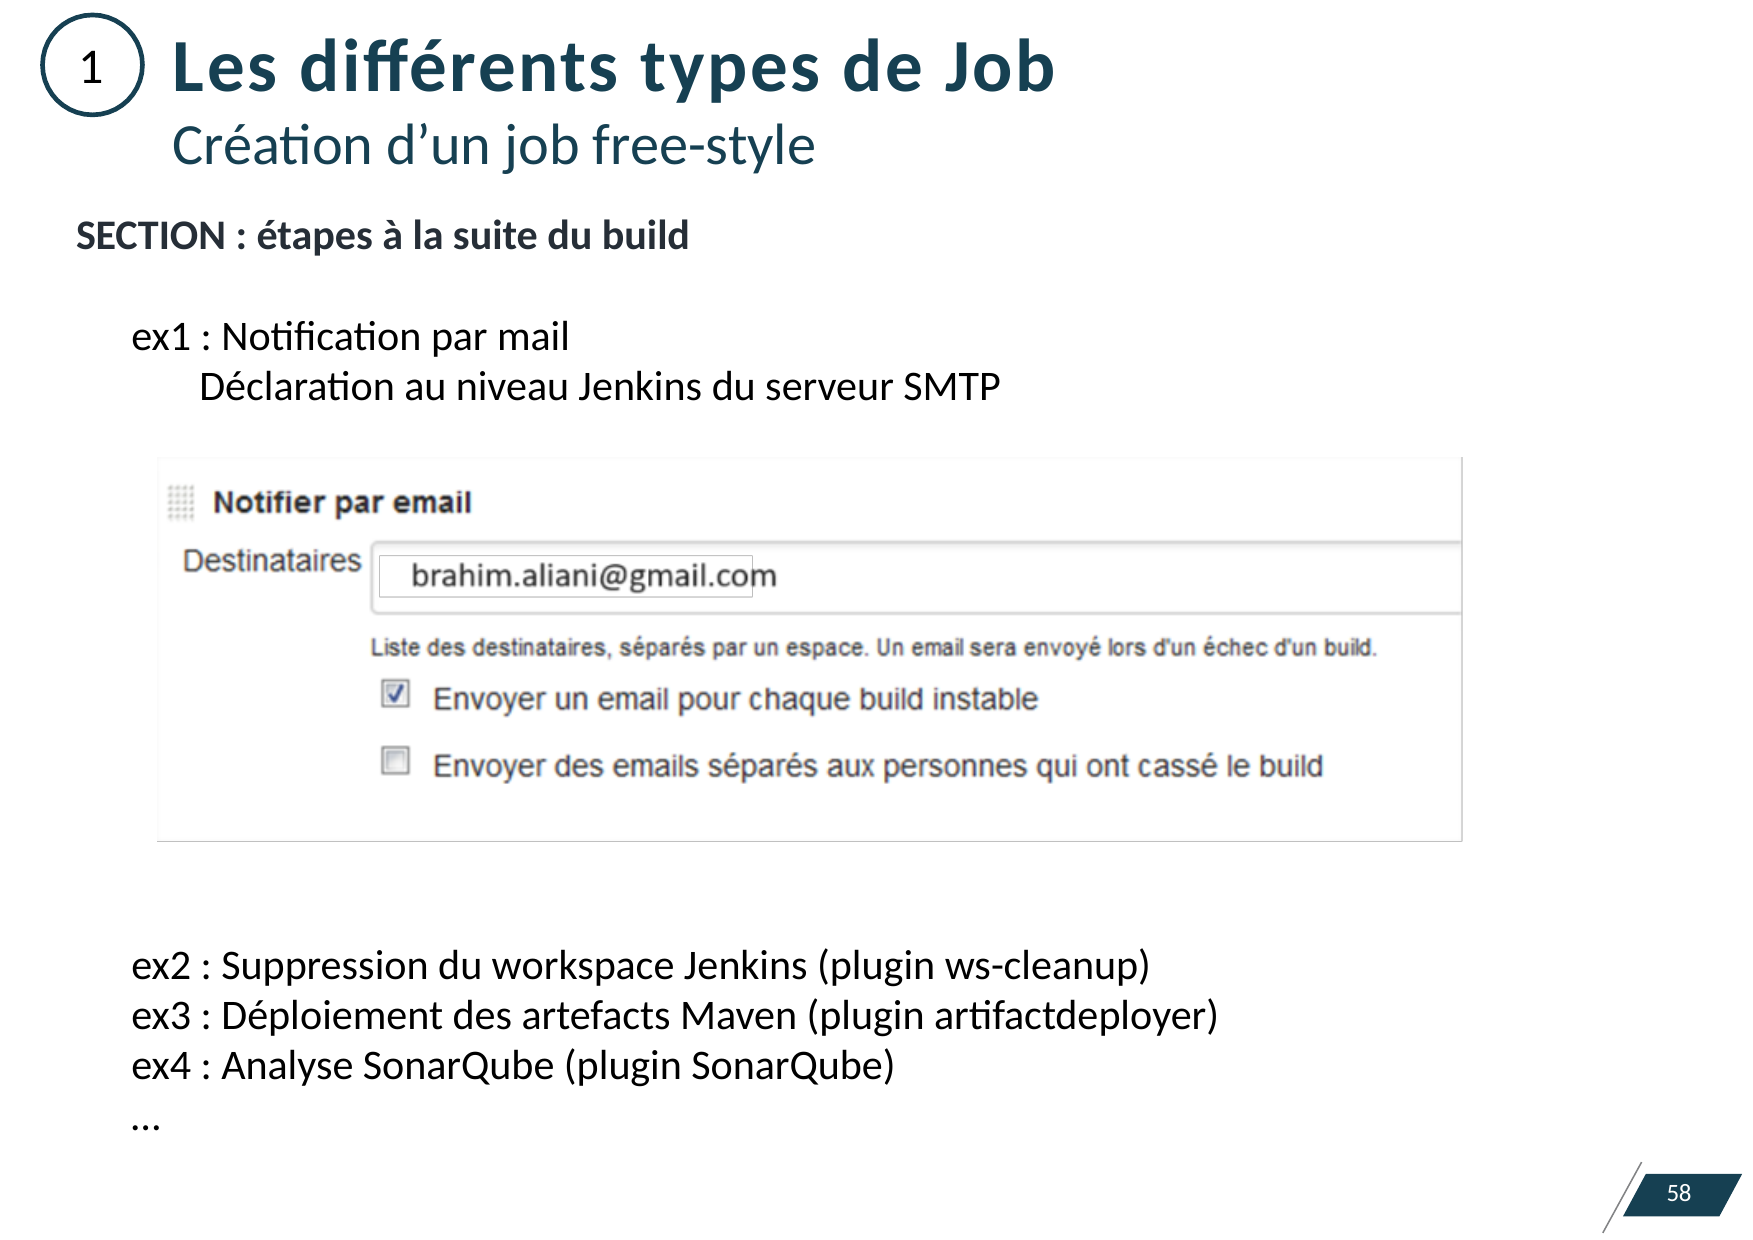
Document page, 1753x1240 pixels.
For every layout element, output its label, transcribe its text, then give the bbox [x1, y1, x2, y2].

picture [157, 457, 1464, 845]
title Les différents types de Job Création d’un job free-style [172, 16, 1580, 178]
text_box 58 [1638, 1169, 1707, 1215]
text_box 1 [76, 31, 109, 94]
text_box SECTION : étapes à la suite du build ex1 : Notification par mail Déclaration au niveau Jenkins du serveur SMTP ex2 : Suppression du workspace Jenkins (plugin ws-cleanup) ex3 : Déploiement des artefacts Maven (plugin artifactdeployer) ex4 : Analyse SonarQube (plugin SonarQube) … [76, 207, 1753, 1145]
